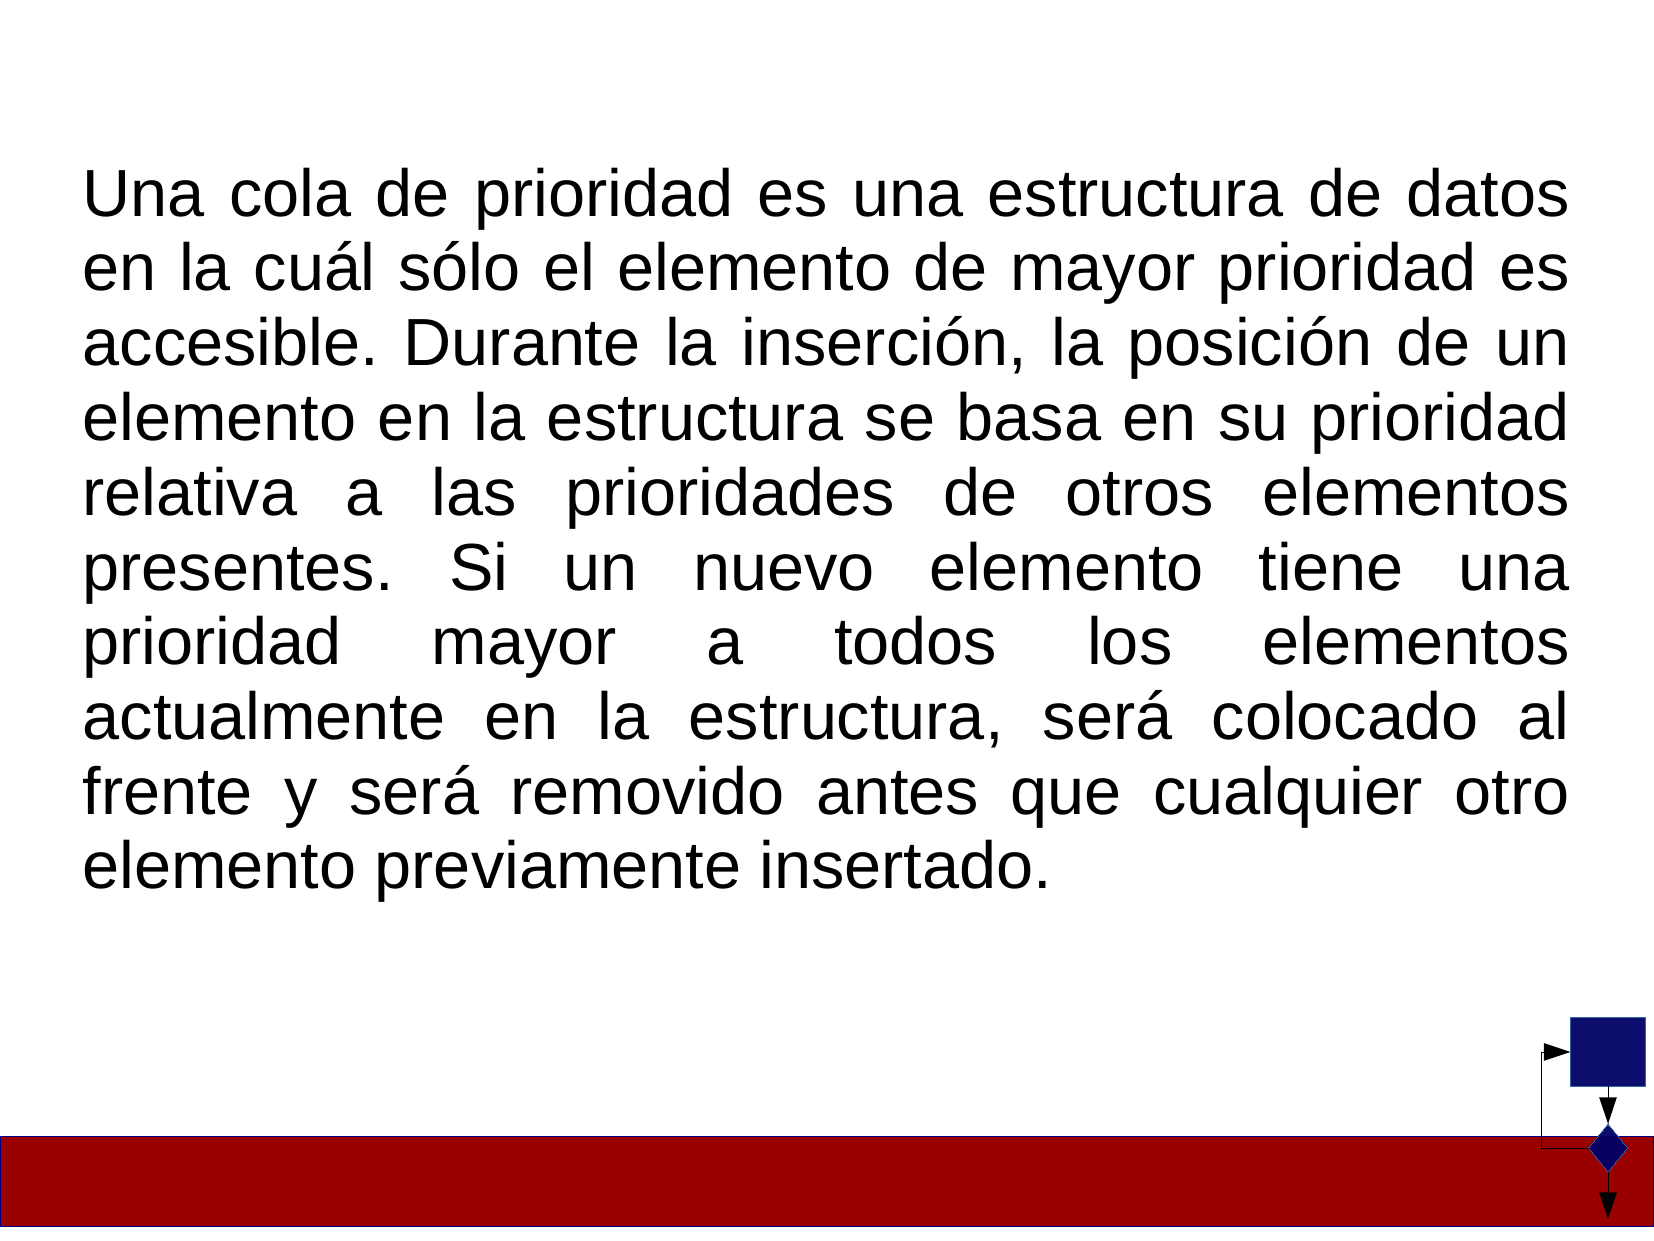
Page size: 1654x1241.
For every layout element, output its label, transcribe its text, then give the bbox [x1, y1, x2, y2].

subtitle Una cola de prioridad es una estructura de datos en la cuál sólo el elemento de mayor prioridad es accesible. Durante la inserción, la posición de un elemento en la estructura se basa en su prioridad relativa a las prioridades de otros elementos presentes. Si un nuevo elemento tiene una prioridad mayor a todos los elementos actualmente en la estructura, será colocado al frente y será removido antes que cualquier otro elemento previamente insertado. [82, 49, 1571, 1010]
text_box [0, 1124, 1654, 1227]
text_box [1570, 1017, 1646, 1087]
